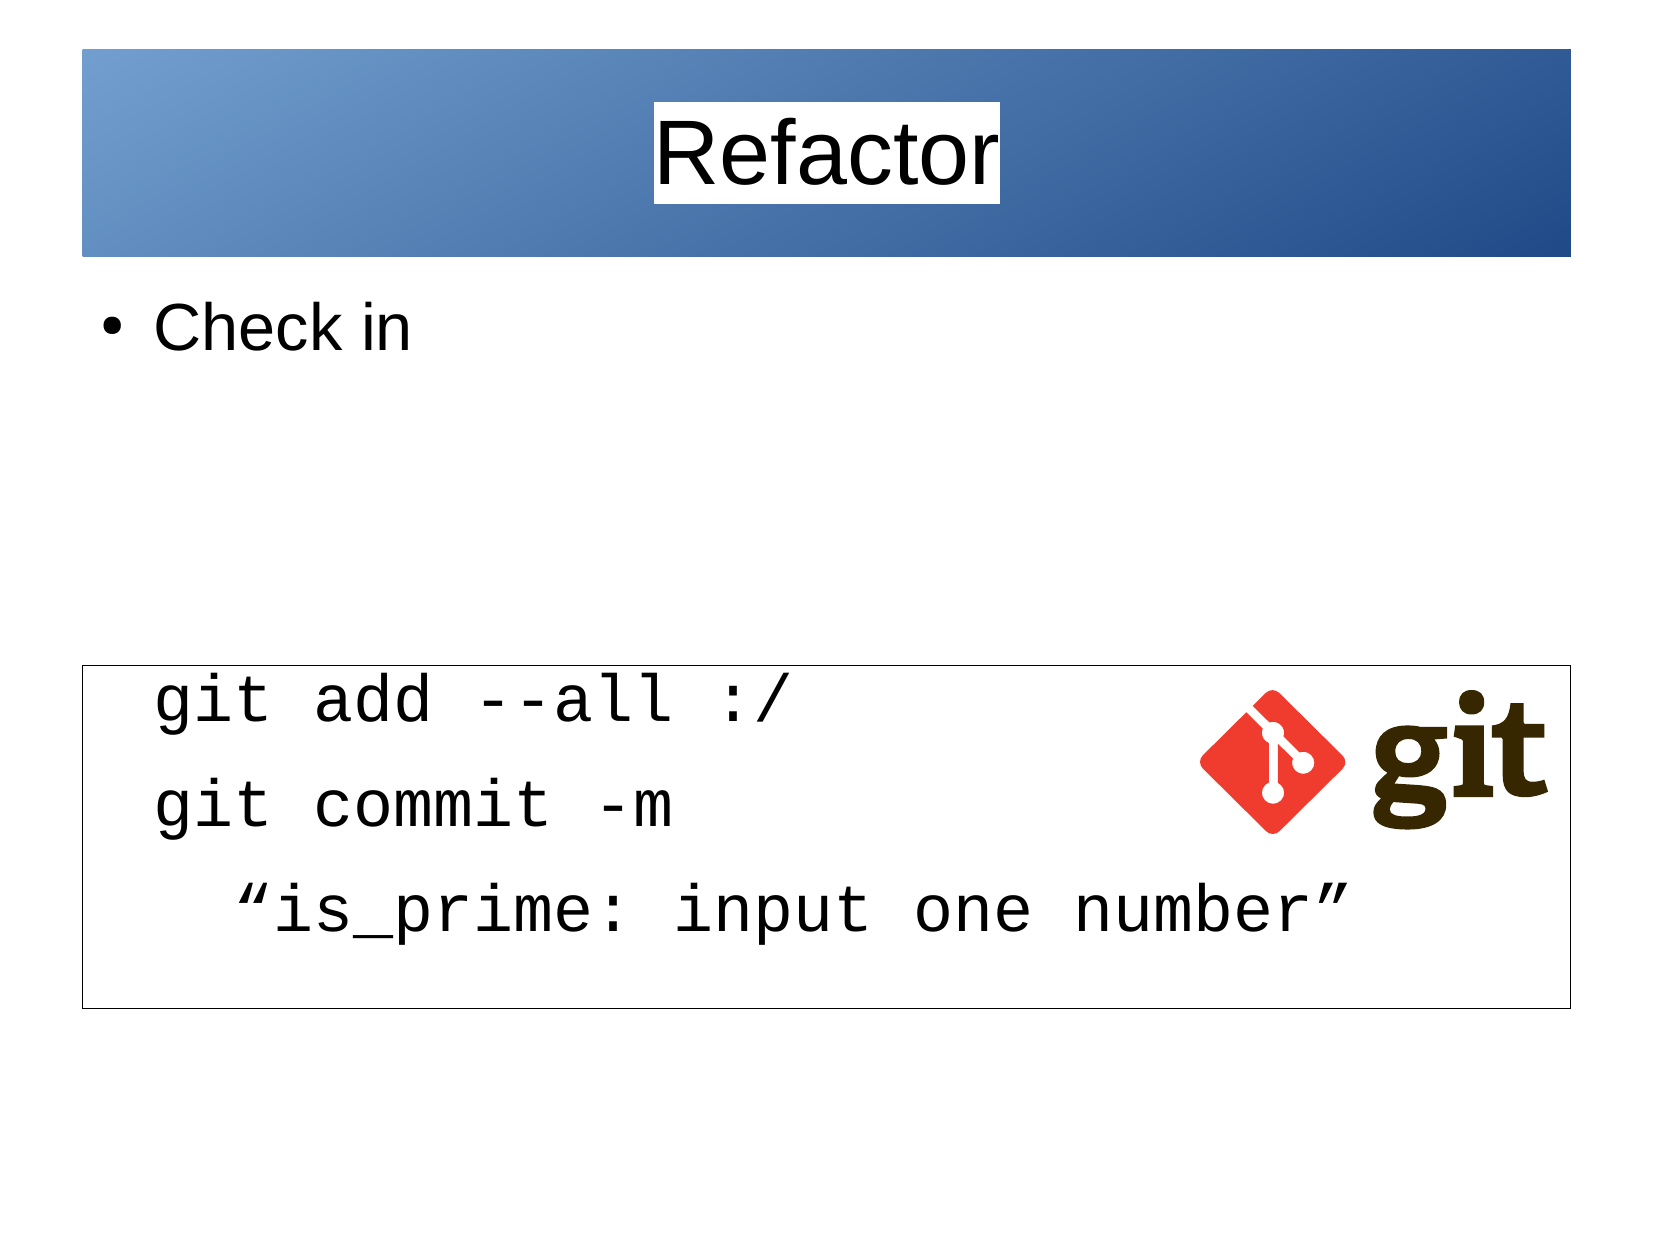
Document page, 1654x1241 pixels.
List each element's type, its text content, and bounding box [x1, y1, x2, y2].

picture [1200, 690, 1549, 834]
list Check in [82, 290, 1571, 634]
list git add --all :/ git commit -m “is_prime: input one number” [82, 665, 1571, 1009]
title Refactor [82, 49, 1571, 257]
